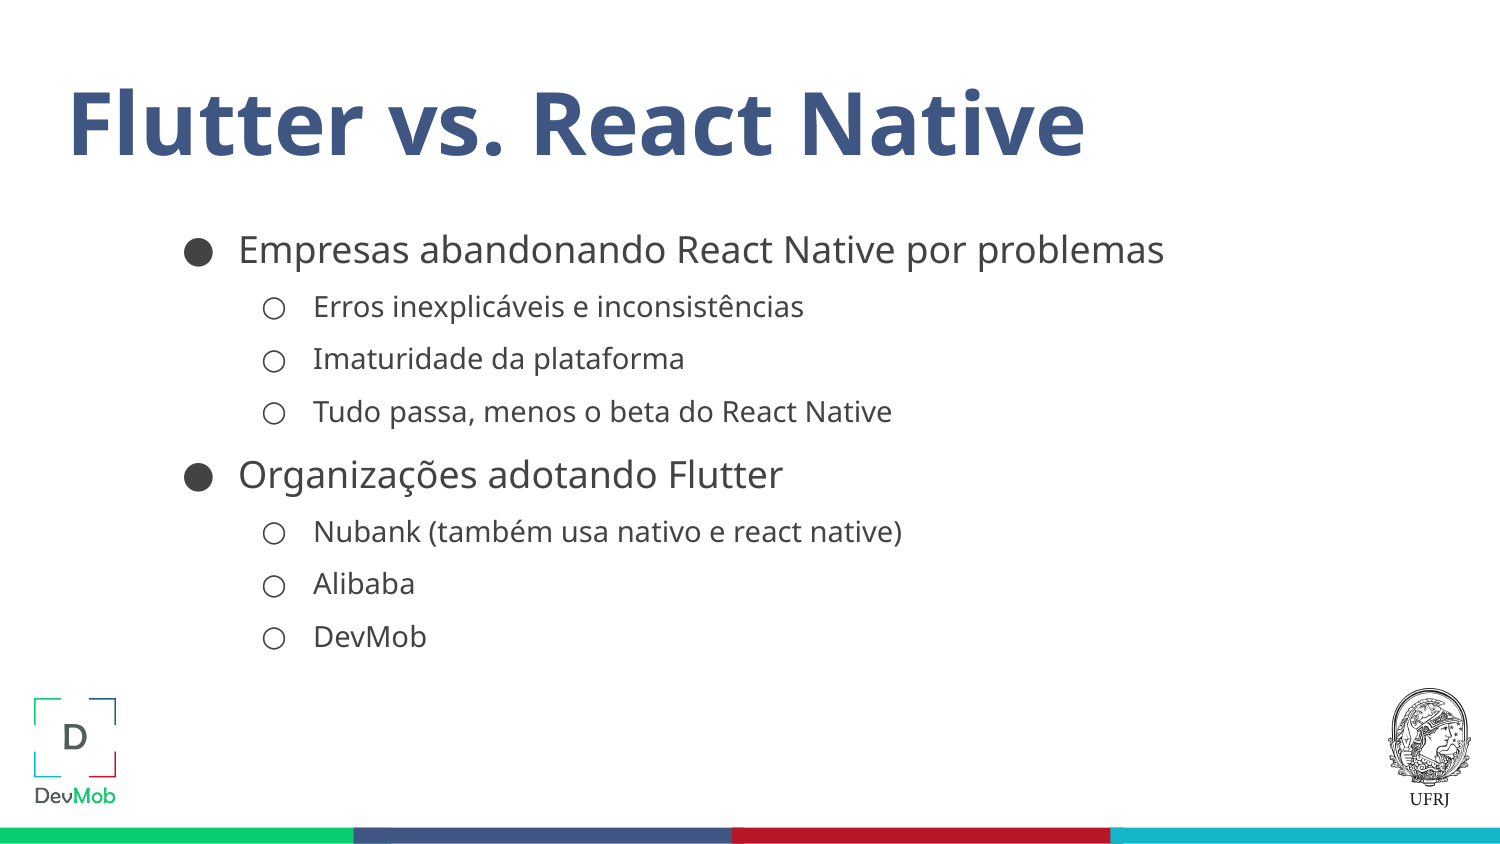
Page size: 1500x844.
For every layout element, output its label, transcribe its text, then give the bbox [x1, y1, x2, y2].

picture [1388, 688, 1471, 808]
title Flutter vs. React Native [51, 51, 1449, 189]
list Empresas abandonando React Native por problemas Erros inexplicáveis e inconsistências Imaturidade da plataforma Tudo passa, menos o beta do React Native Organizações adotando Flutter Nubank (também usa nativo e react native) Alibaba DevMob [148, 188, 1304, 752]
picture [34, 698, 116, 808]
